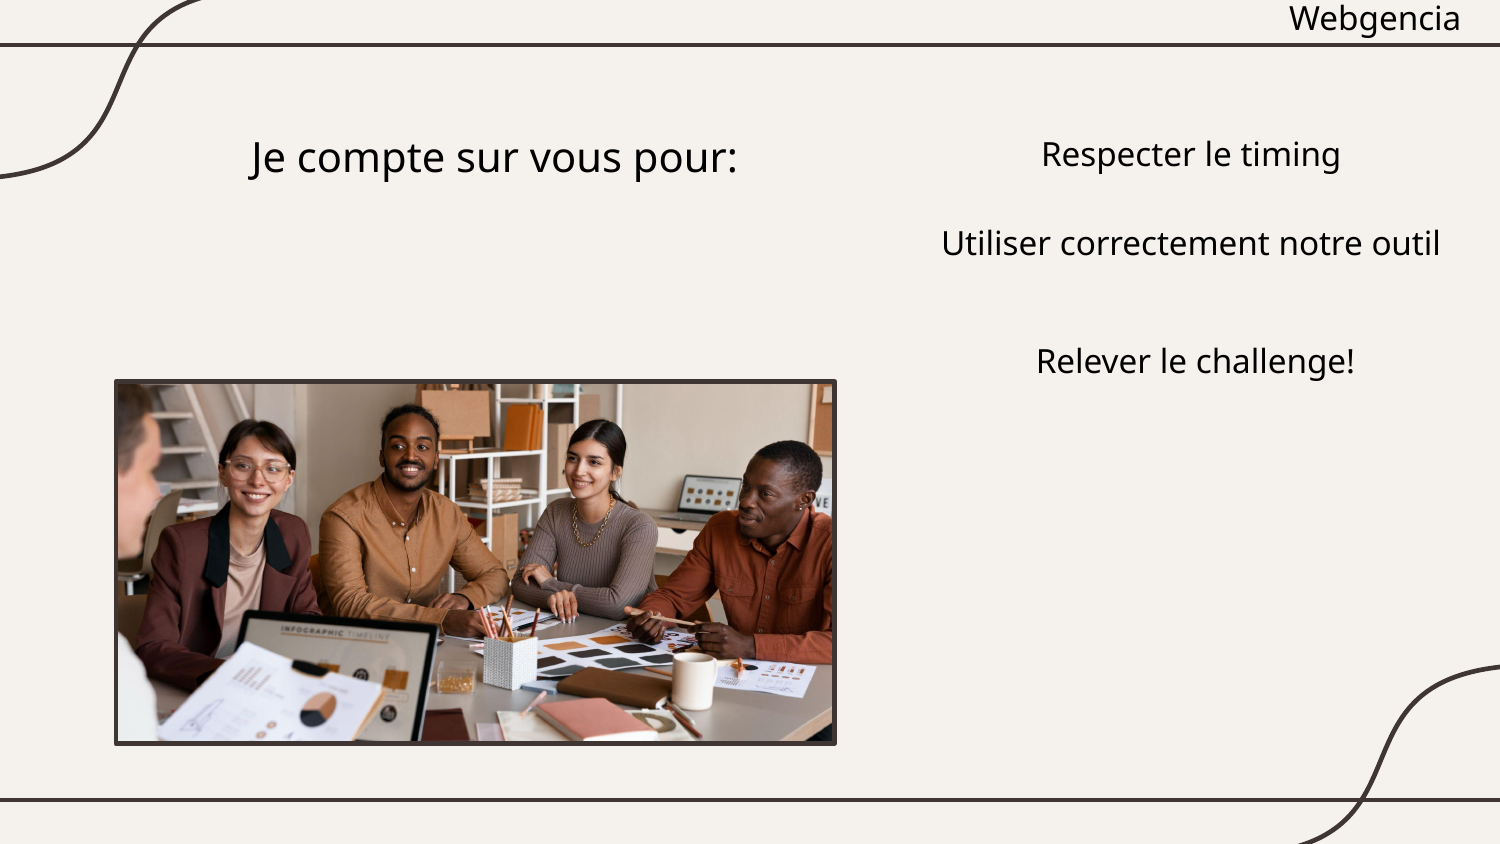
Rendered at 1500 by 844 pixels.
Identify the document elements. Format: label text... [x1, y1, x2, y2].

picture [118, 383, 833, 742]
text_box Relever le challenge! [915, 324, 1477, 414]
text_box Respecter le timing [915, 118, 1477, 206]
text_box Utiliser correctement notre outil [915, 206, 1477, 296]
text_box Je compte sur vous pour: [236, 104, 857, 207]
text_box Webgencia [1250, 0, 1500, 42]
